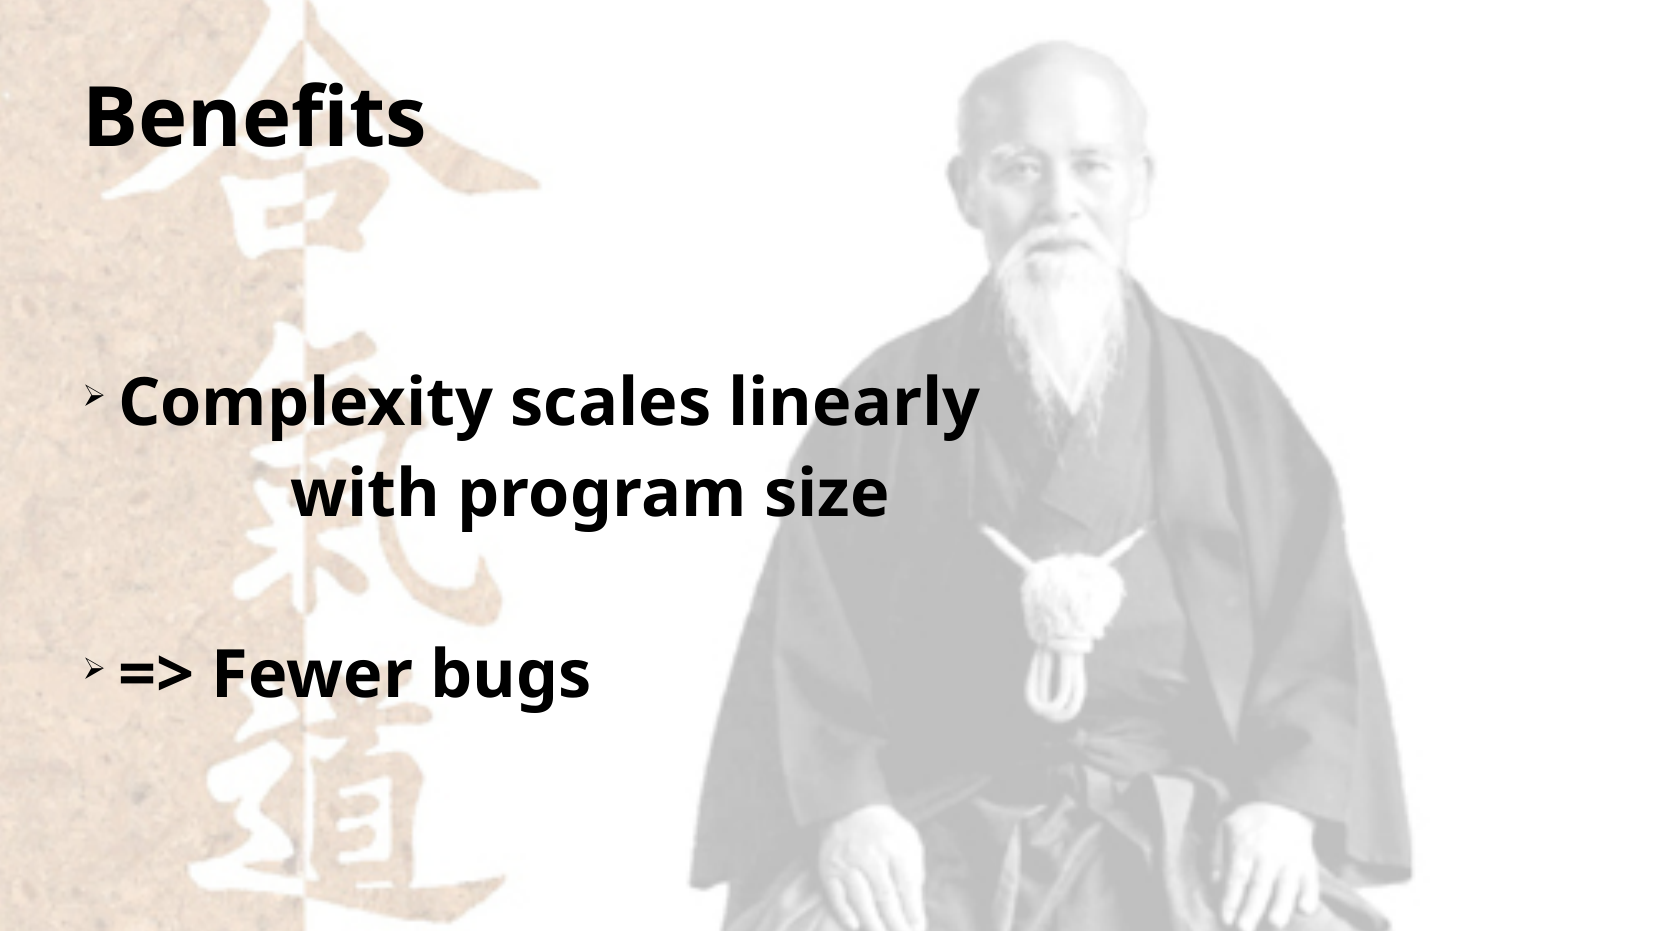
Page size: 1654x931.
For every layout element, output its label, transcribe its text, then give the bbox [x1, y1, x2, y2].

picture [0, 0, 1654, 931]
title Benefits [82, 37, 1571, 193]
subtitle Complexity scales linearly with program size => Fewer bugs [82, 354, 1571, 758]
